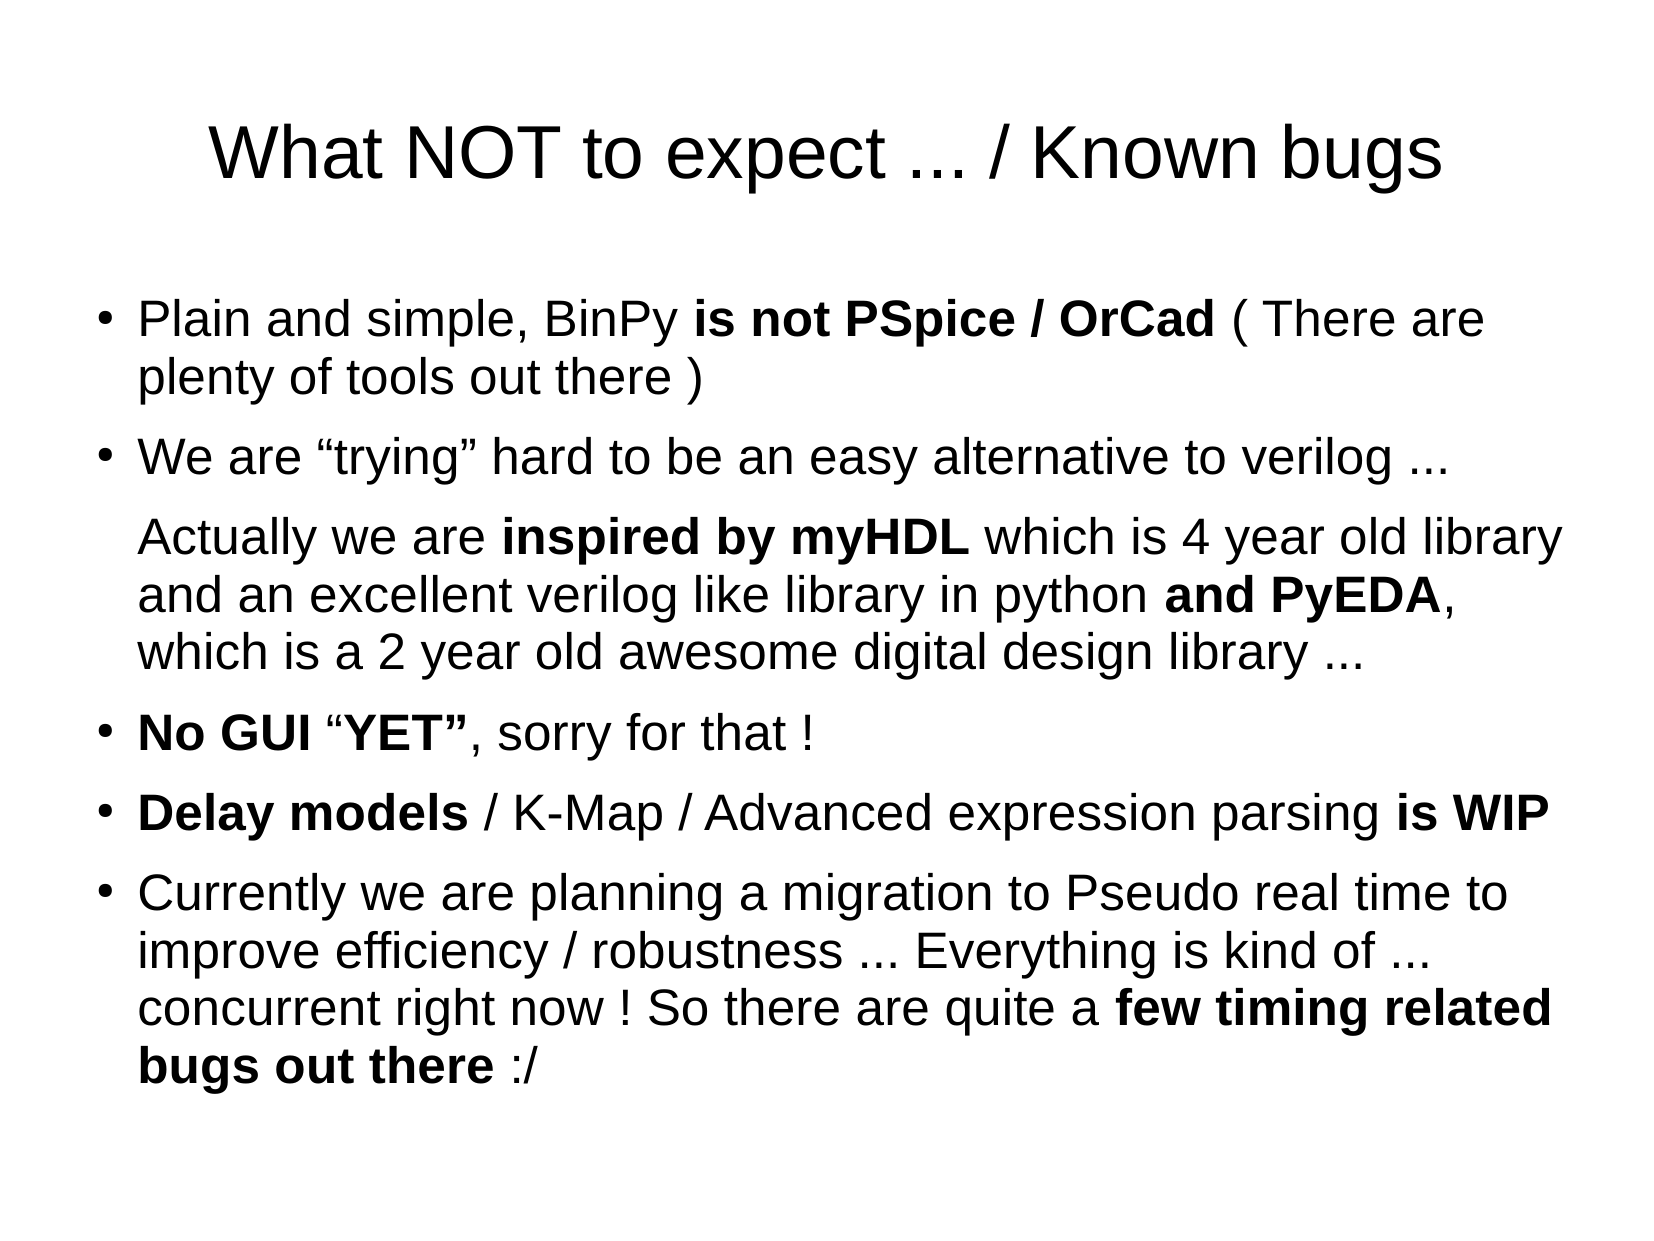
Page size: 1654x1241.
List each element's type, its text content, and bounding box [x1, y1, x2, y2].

list Plain and simple, BinPy is not PSpice / OrCad ( There are plenty of tools out there ) We are “trying” hard to be an easy alternative to verilog ... Actually we are inspired by myHDL which is 4 year old library and an excellent verilog like library in python and PyEDA, which is a 2 year old awesome digital design library ... No GUI “YET”, sorry for that ! Delay models / K-Map / Advanced expression parsing is WIP Currently we are planning a migration to Pseudo real time to improve efficiency / robustness ... Everything is kind of ... concurrent right now ! So there are quite a few timing related bugs out there :/ [82, 290, 1571, 1123]
title What NOT to expect ... / Known bugs [82, 49, 1571, 257]
